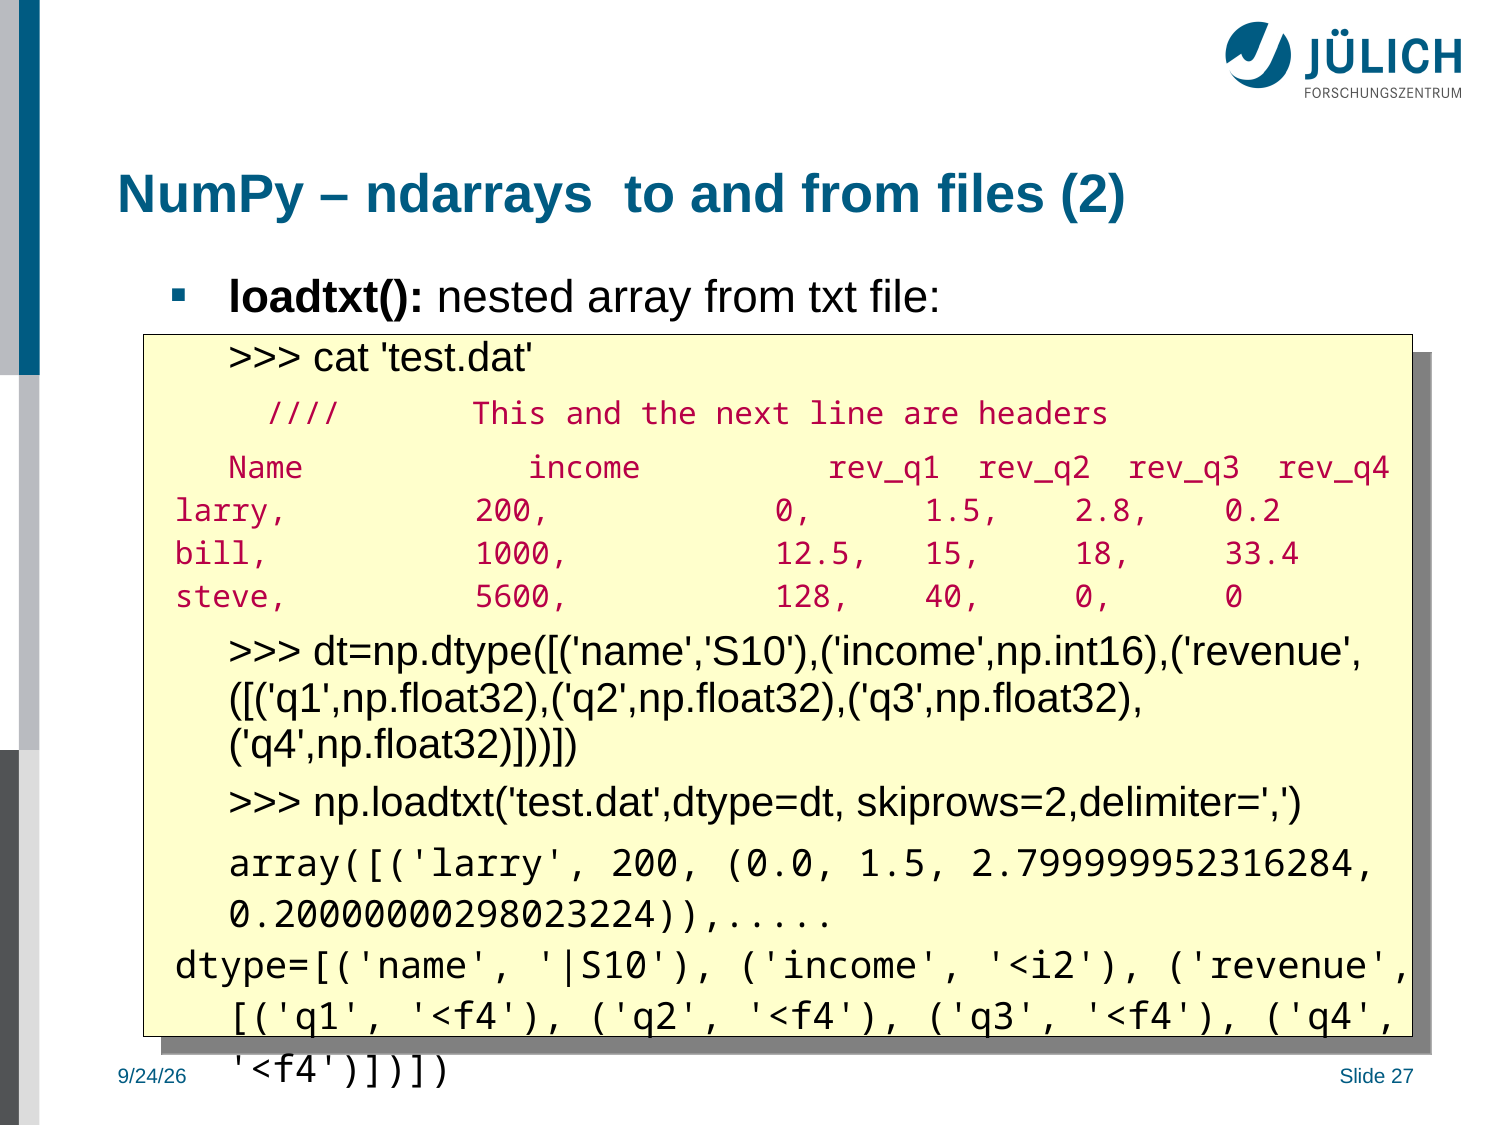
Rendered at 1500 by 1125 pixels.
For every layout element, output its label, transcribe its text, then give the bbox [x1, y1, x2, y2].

picture [1224, 20, 1461, 98]
title NumPy – ndarrays to and from files (2) [117, 99, 1393, 270]
list loadtxt(): nested array from txt file: >>> cat 'test.dat' //// This and the next line are headers Name income rev_q1 rev_q2 rev_q3 rev_q4 larry, 200, 0, 1.5, 2.8, 0.2 bill, 1000, 12.5, 15, 18, 33.4 steve, 5600, 128, 40, 0, 0 >>> dt=np.dtype([('name','S10'),('income',np.int16),('revenue',([('q1',np.float32),('q2',np.float32),('q3',np.float32),('q4',np.float32)]))]) >>> np.loadtxt('test.dat',dtype=dt, skiprows=2,delimiter=',') array([('larry', 200, (0.0, 1.5, 2.799999952316284, 0.20000000298023224)),..... dtype=[('name', '|S10'), ('income', '<i2'), ('revenue', [('q1', '<f4'), ('q2', '<f4'), ('q3', '<f4'), ('q4', '<f4')])]) [115, 270, 1444, 1125]
